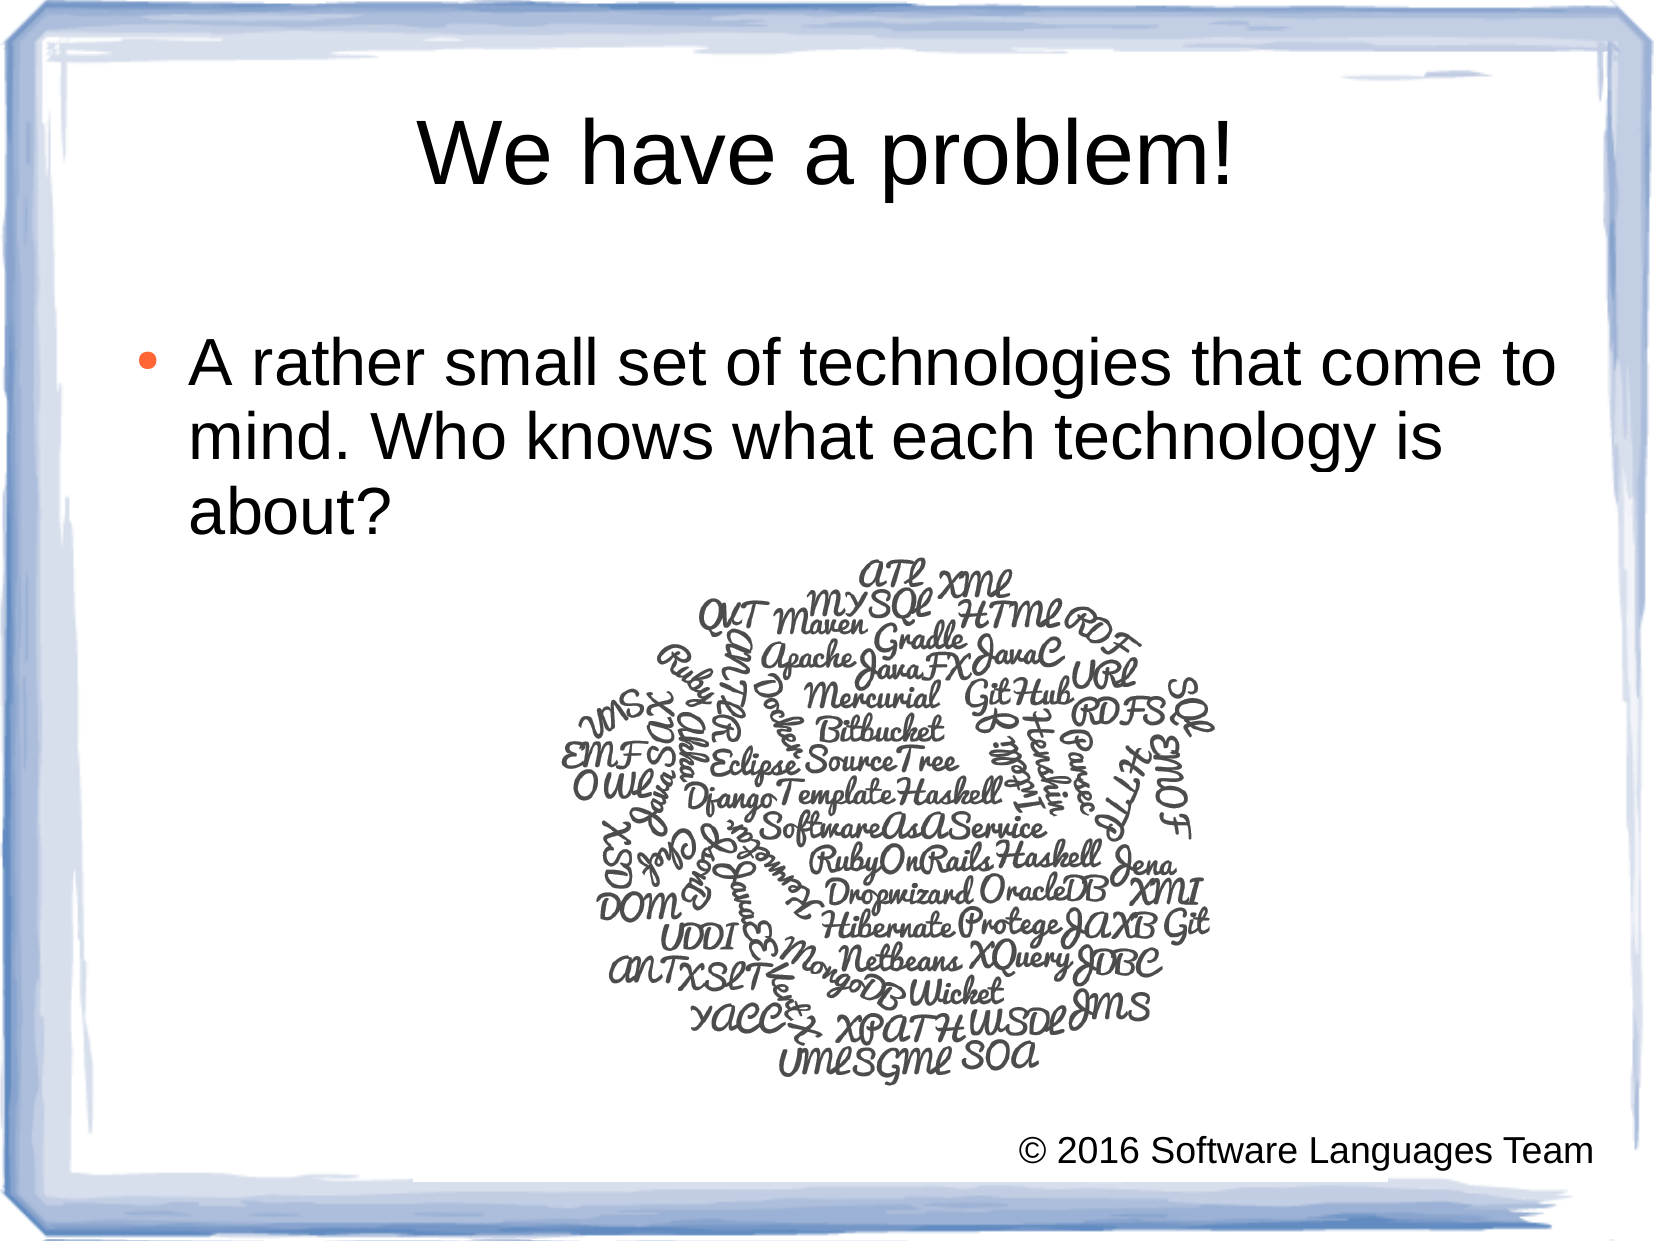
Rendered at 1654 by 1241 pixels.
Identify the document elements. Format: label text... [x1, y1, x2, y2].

list A rather small set of technologies that come to mind. Who knows what each technology is about? [118, 324, 1571, 1004]
picture [0, 0, 1654, 1241]
title We have a problem! [82, 49, 1571, 257]
text_box © 2016 Software Languages Team [1003, 1122, 1625, 1182]
